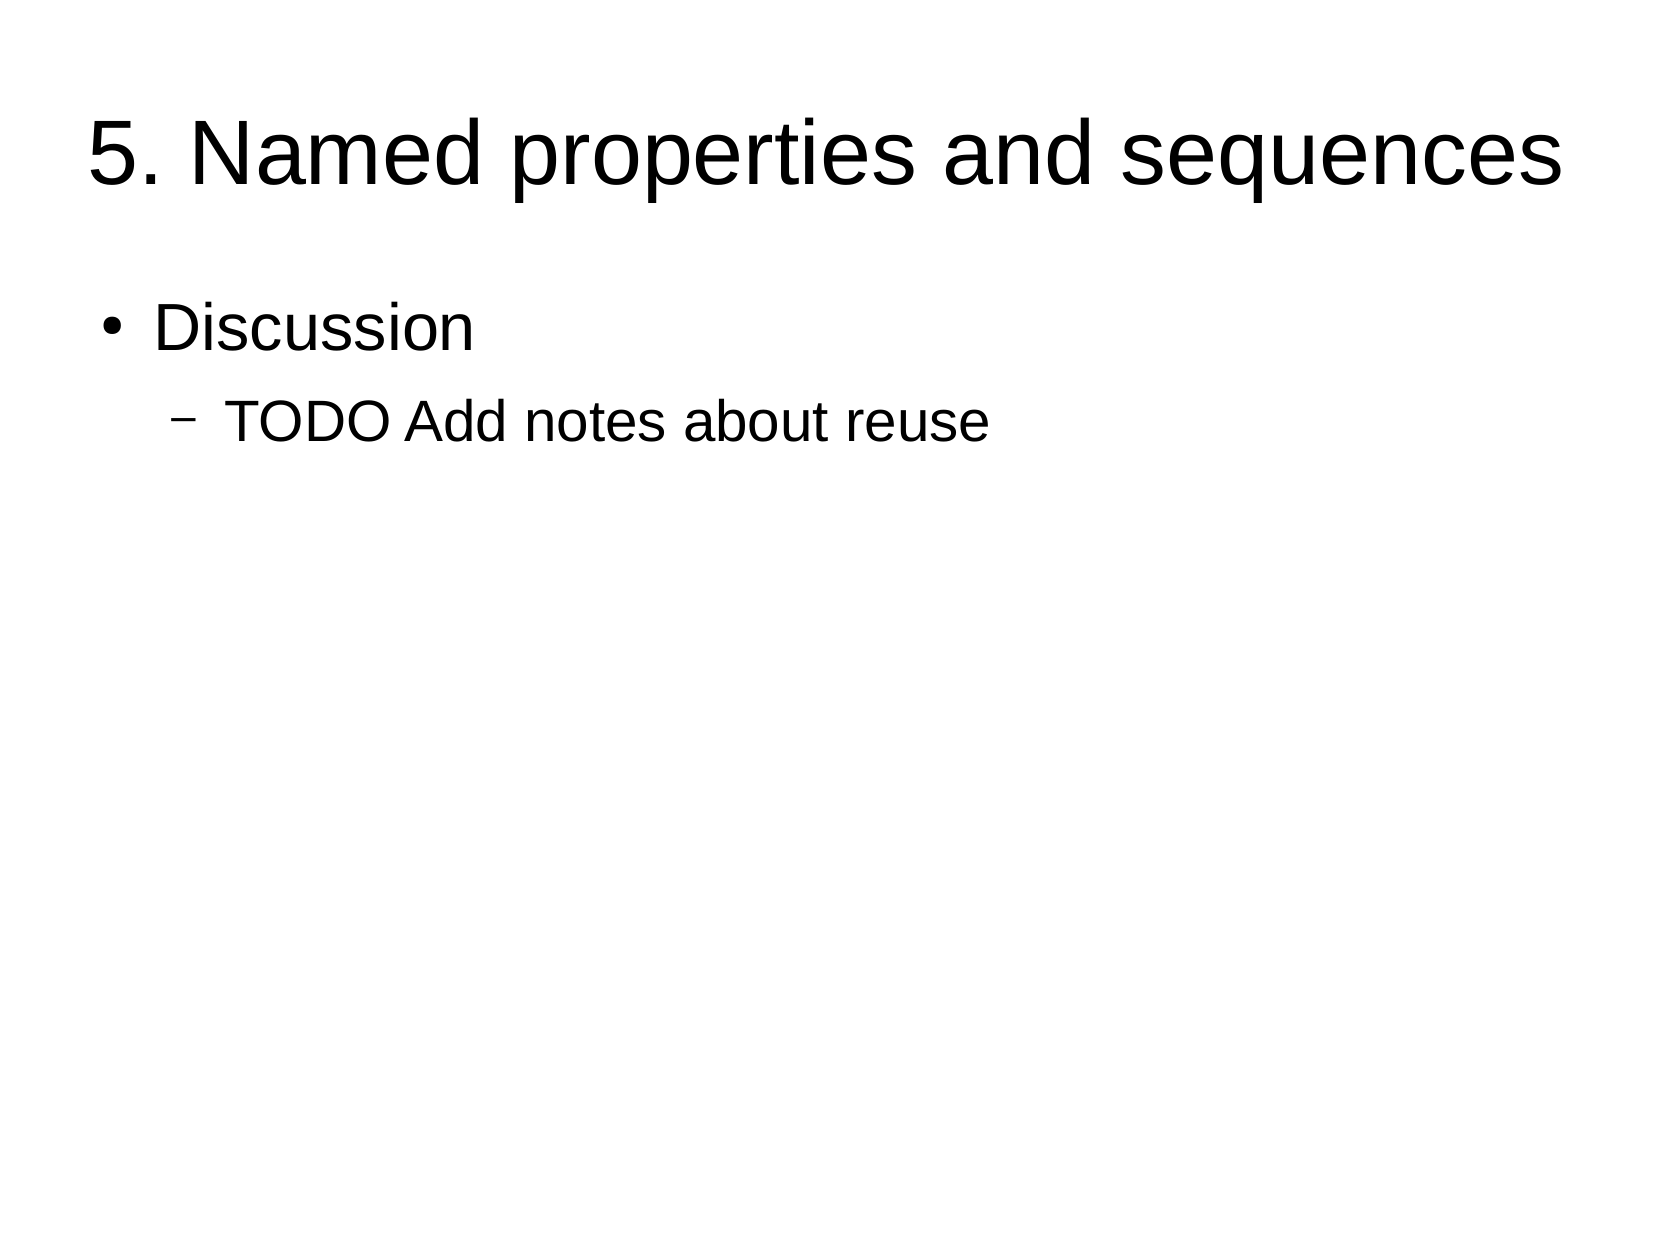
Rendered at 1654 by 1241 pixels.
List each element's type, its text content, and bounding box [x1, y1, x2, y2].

list Discussion TODO Add notes about reuse [82, 290, 1571, 1010]
title 5. Named properties and sequences [82, 49, 1571, 257]
